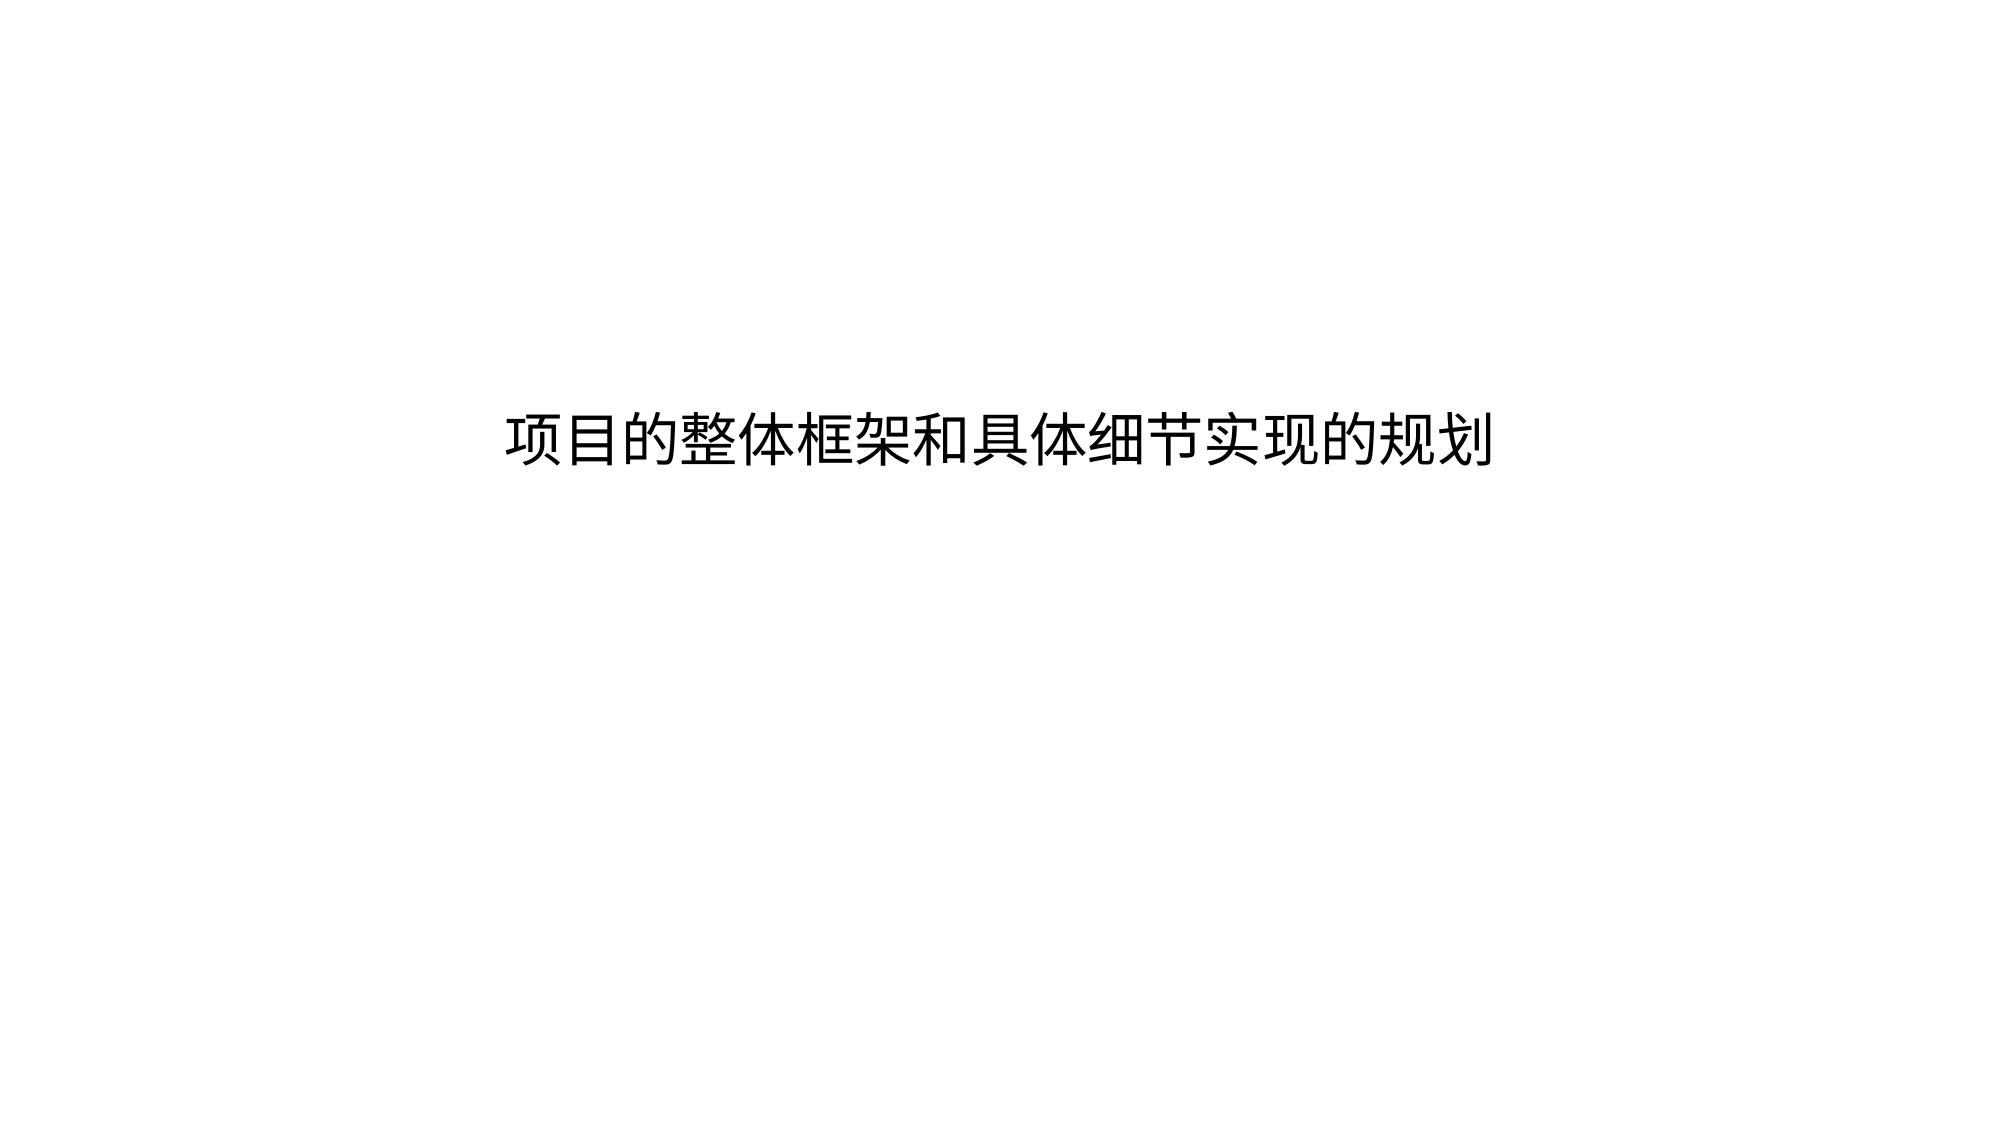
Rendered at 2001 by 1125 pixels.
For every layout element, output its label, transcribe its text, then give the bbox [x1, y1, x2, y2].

title 项目的整体框架和具体细节实现的规划 [383, 249, 1617, 630]
